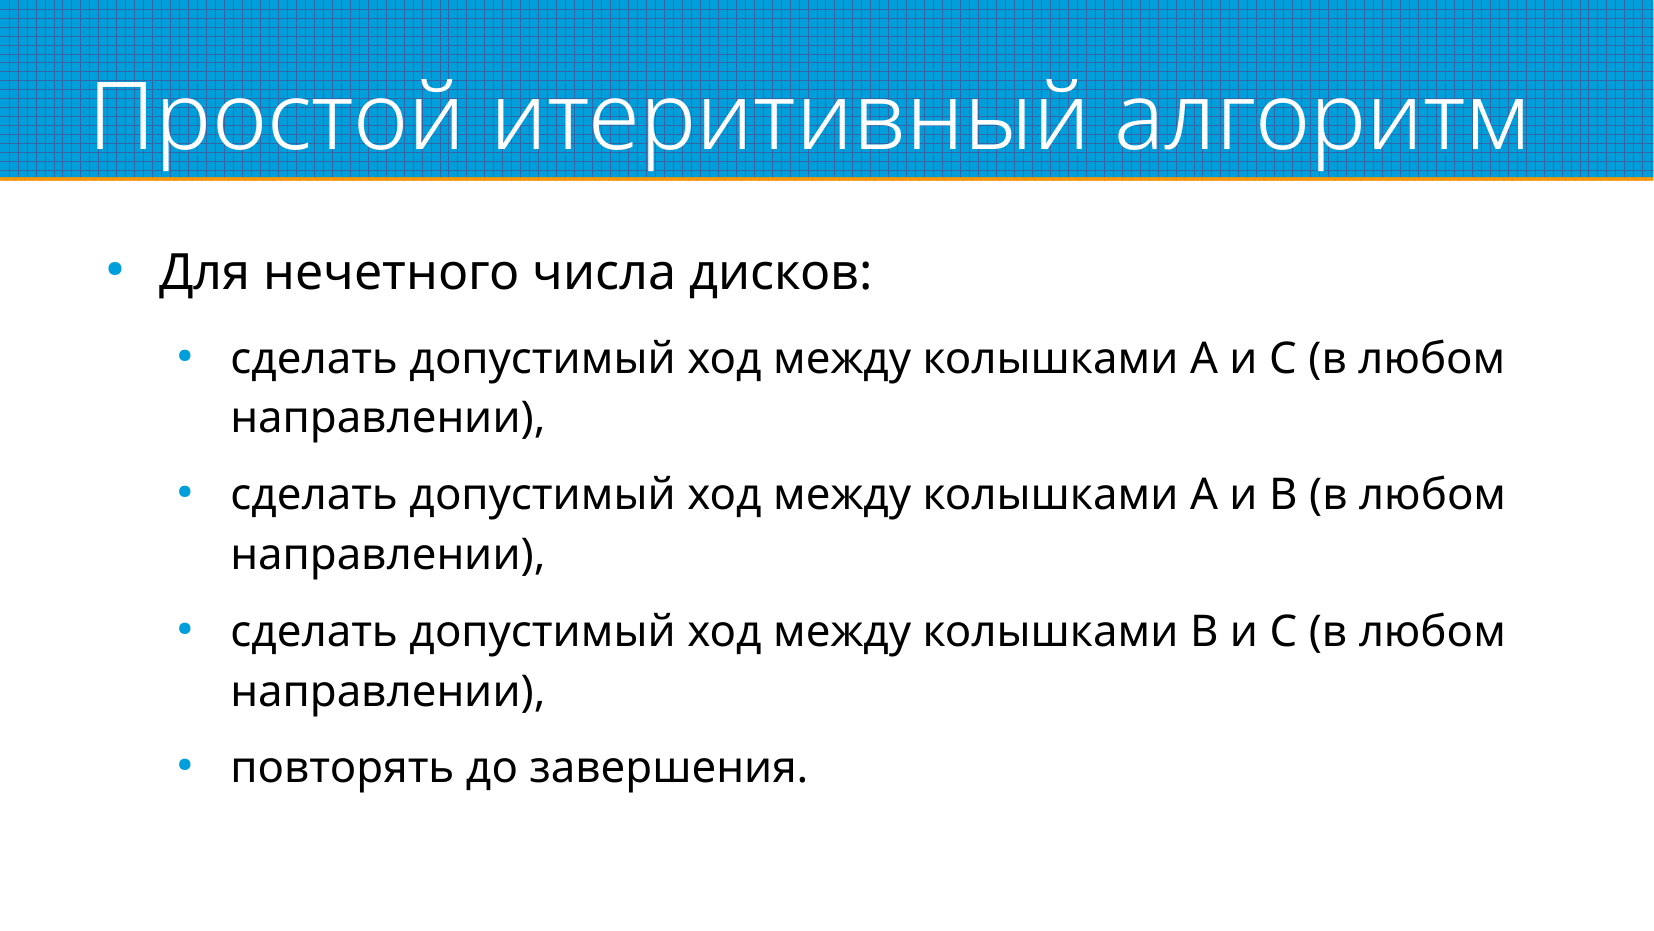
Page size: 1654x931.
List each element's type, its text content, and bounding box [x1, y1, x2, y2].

title Простой итеритивный алгоритм [88, 14, 1565, 178]
list Для нечетного числа дисков: сделать допустимый ход между колышками A и C (в любом направлении), сделать допустимый ход между колышками A и B (в любом направлении), сделать допустимый ход между колышками B и C (в любом направлении), повторять до завершения. [88, 236, 1565, 813]
